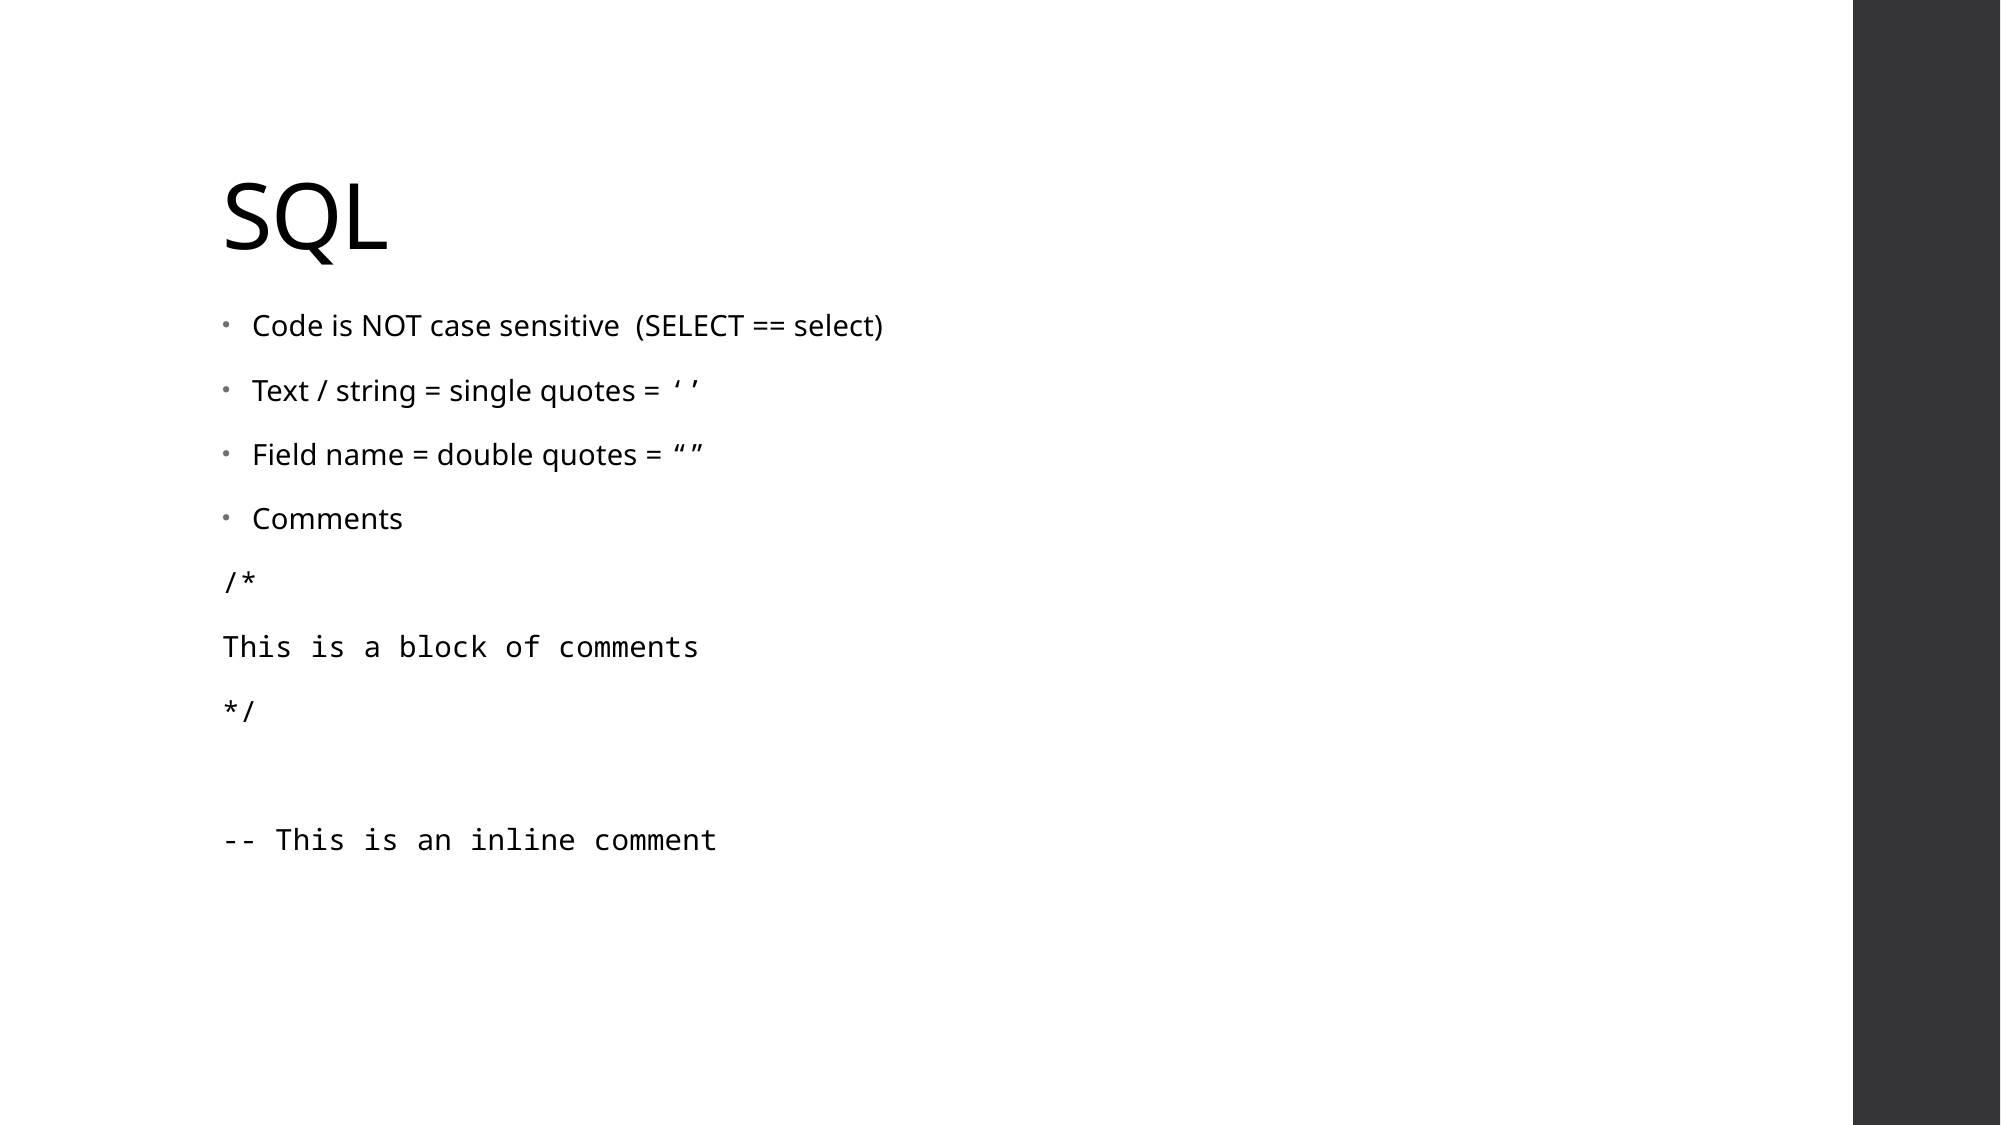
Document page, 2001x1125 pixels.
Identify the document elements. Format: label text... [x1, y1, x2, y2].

list Code is NOT case sensitive (SELECT == select) Text / string = single quotes = ‘’ Field name = double quotes = “” Comments /* This is a block of comments */ -- This is an inline comment [206, 299, 1617, 1014]
title SQL [206, 60, 1797, 278]
